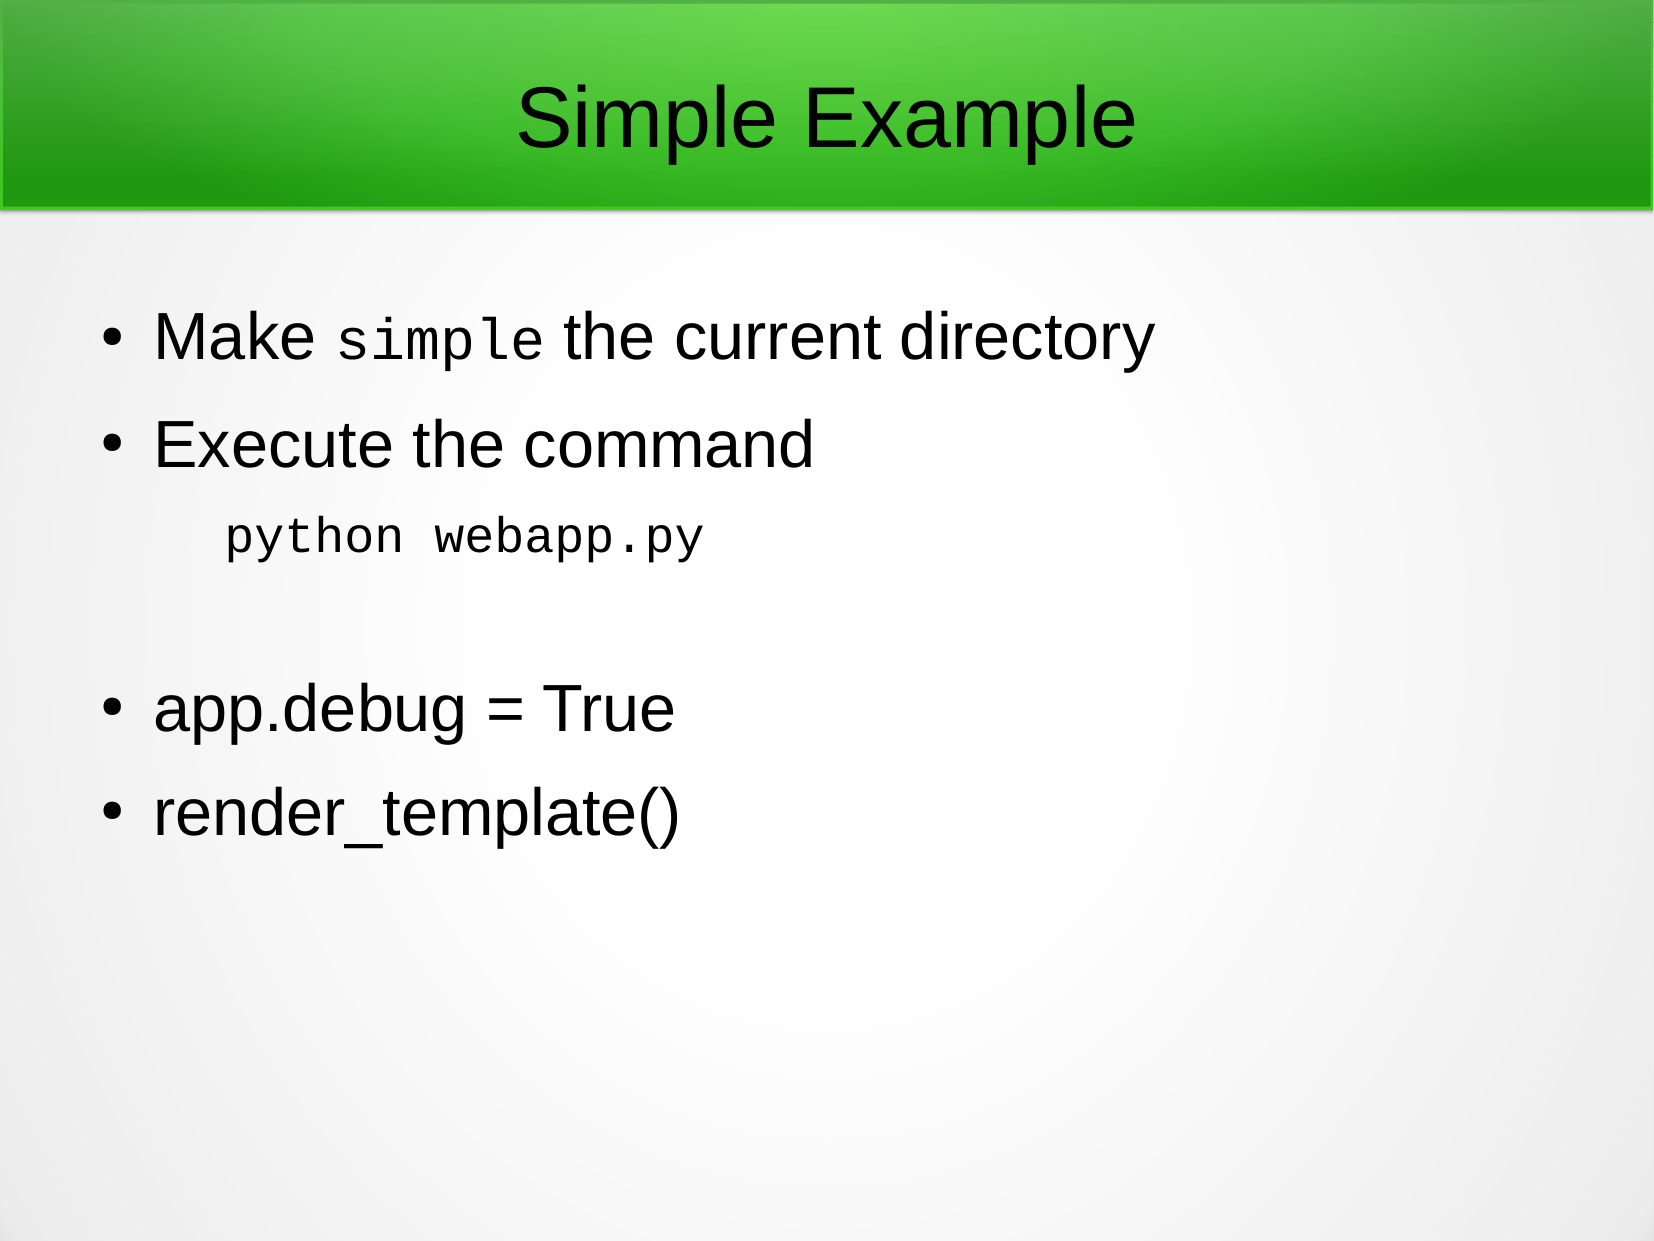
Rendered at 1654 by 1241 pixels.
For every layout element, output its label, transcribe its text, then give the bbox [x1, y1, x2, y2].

list Make simple the current directory Execute the command python webapp.py app.debug = True render_template() [82, 299, 1571, 1019]
title Simple Example [82, 47, 1571, 189]
